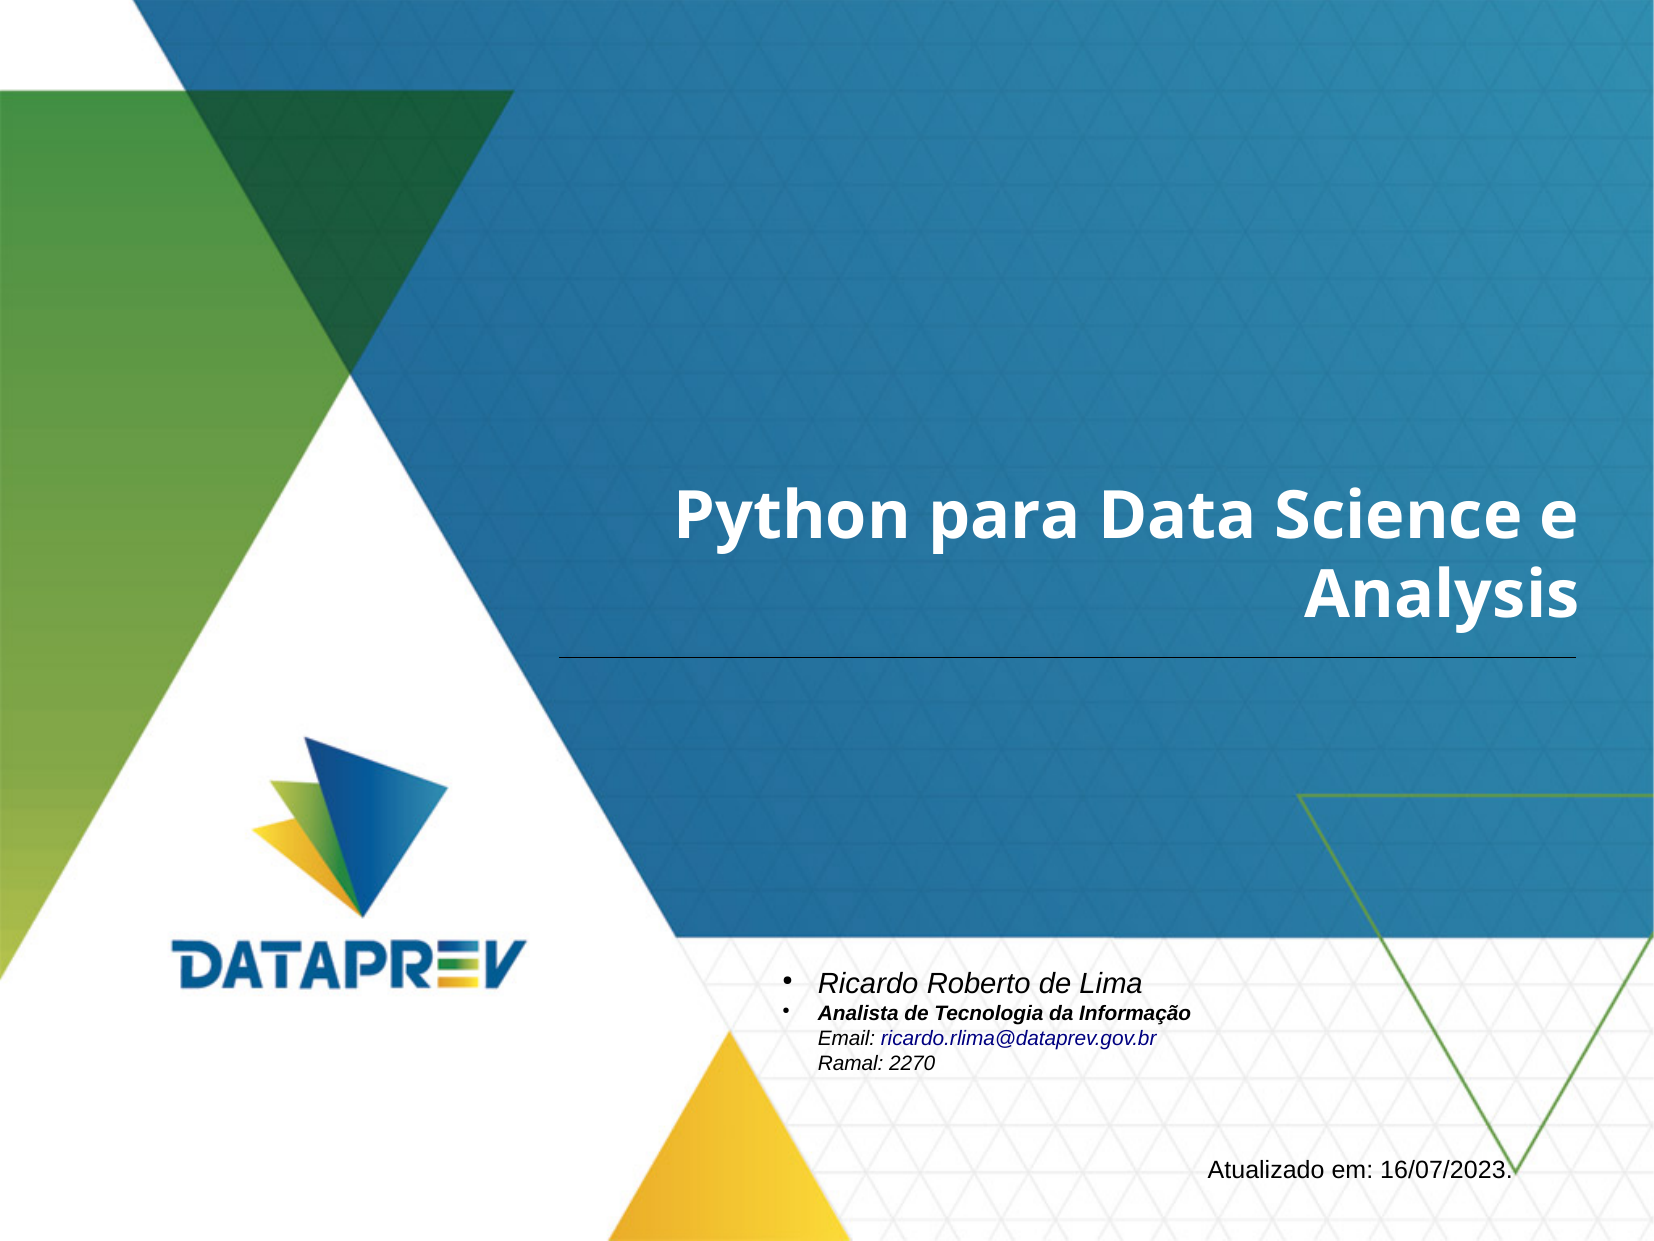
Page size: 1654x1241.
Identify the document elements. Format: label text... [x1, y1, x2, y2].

text_box Atualizado em: 16/07/2023. [1192, 1148, 1548, 1193]
picture [0, 0, 1654, 1241]
text_box Python para Data Science e Analysis [566, 463, 1595, 639]
text_box Ricardo Roberto de Lima Analista de Tecnologia da Informação Email: ricardo.rlima@dataprev.gov.br Ramal: 2270 [767, 956, 1371, 1083]
